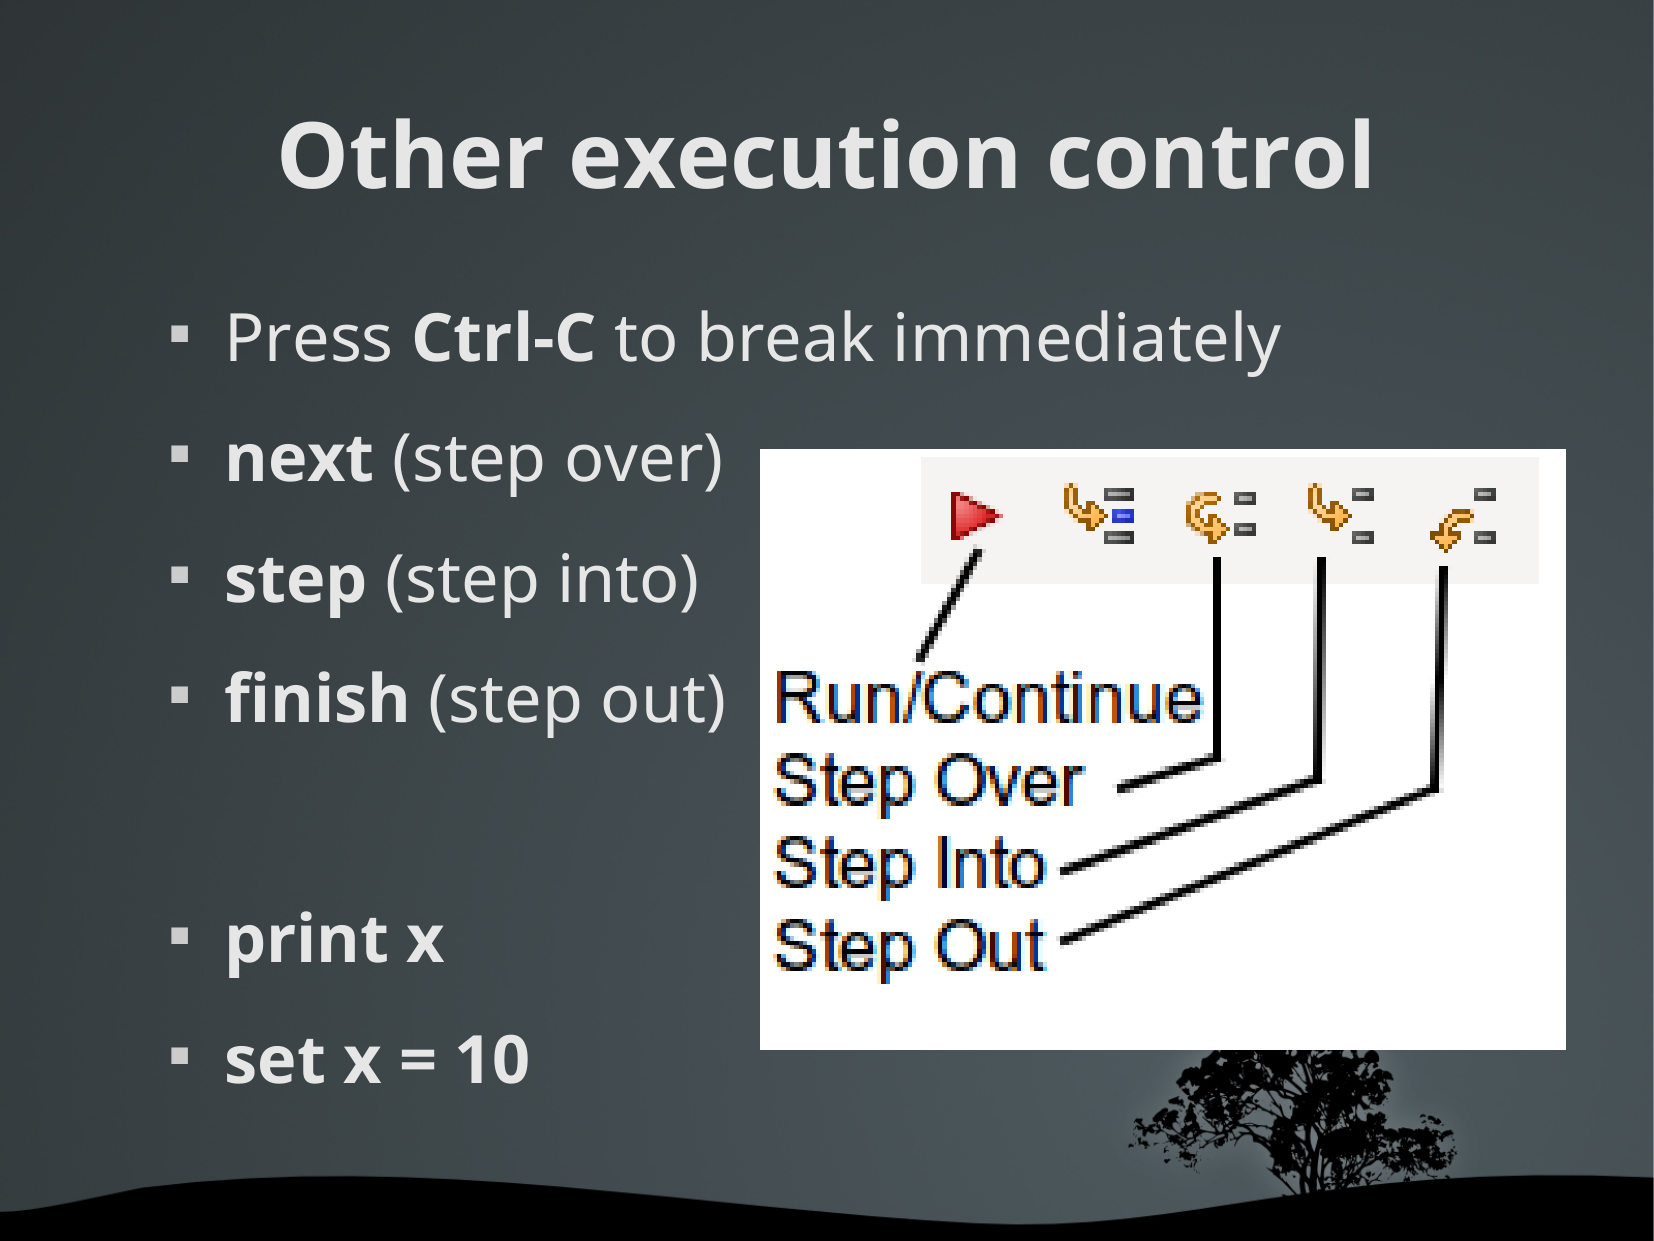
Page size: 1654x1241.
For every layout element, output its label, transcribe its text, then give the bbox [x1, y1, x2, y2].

list Press Ctrl-C to break immediately next (step over) step (step into) finish (step out) print x set x = 10 [82, 290, 1571, 1109]
title Other execution control [82, 49, 1571, 257]
picture [0, 0, 1654, 1241]
